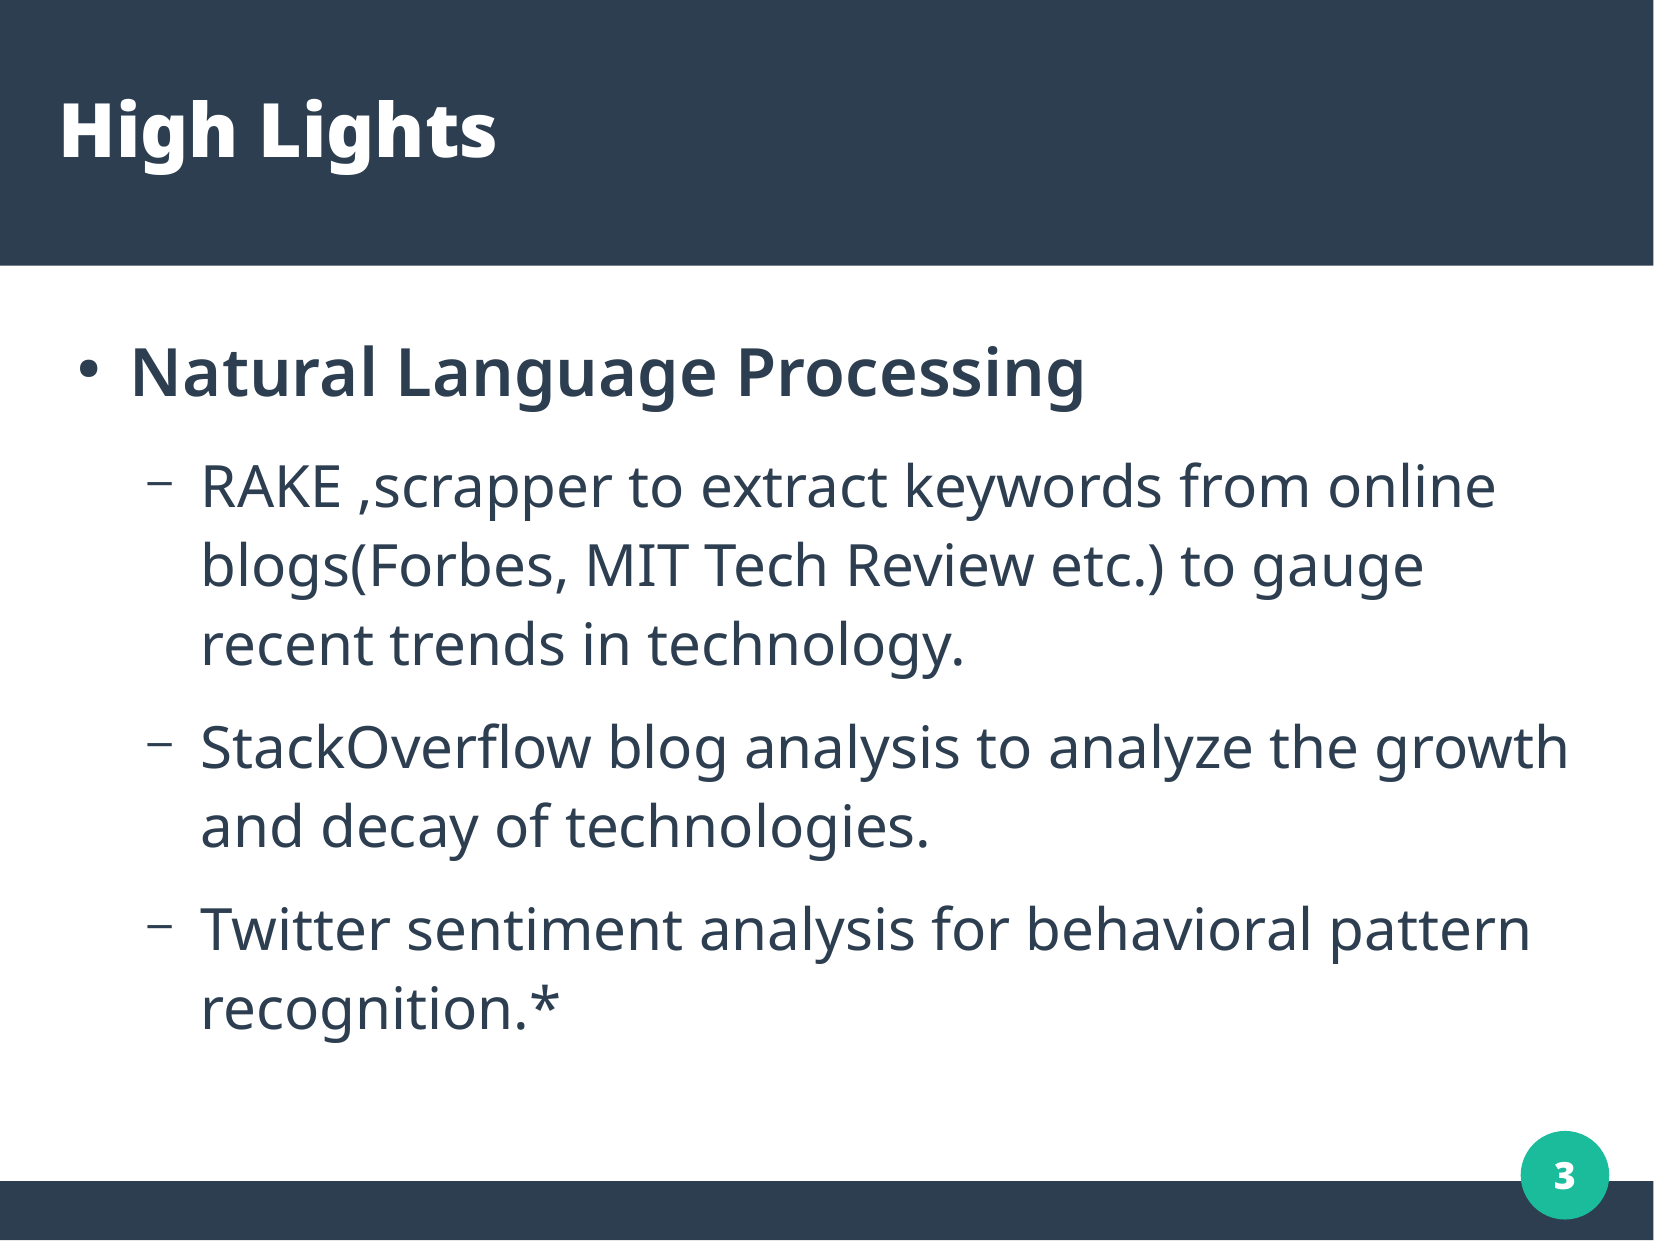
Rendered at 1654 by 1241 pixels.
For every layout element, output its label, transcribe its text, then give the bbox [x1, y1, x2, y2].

list Natural Language Processing RAKE ,scrapper to extract keywords from online blogs(Forbes, MIT Tech Review etc.) to gauge recent trends in technology. StackOverflow blog analysis to analyze the growth and decay of technologies. Twitter sentiment analysis for behavioral pattern recognition.* [59, 324, 1595, 1152]
title High Lights [59, 49, 1595, 207]
